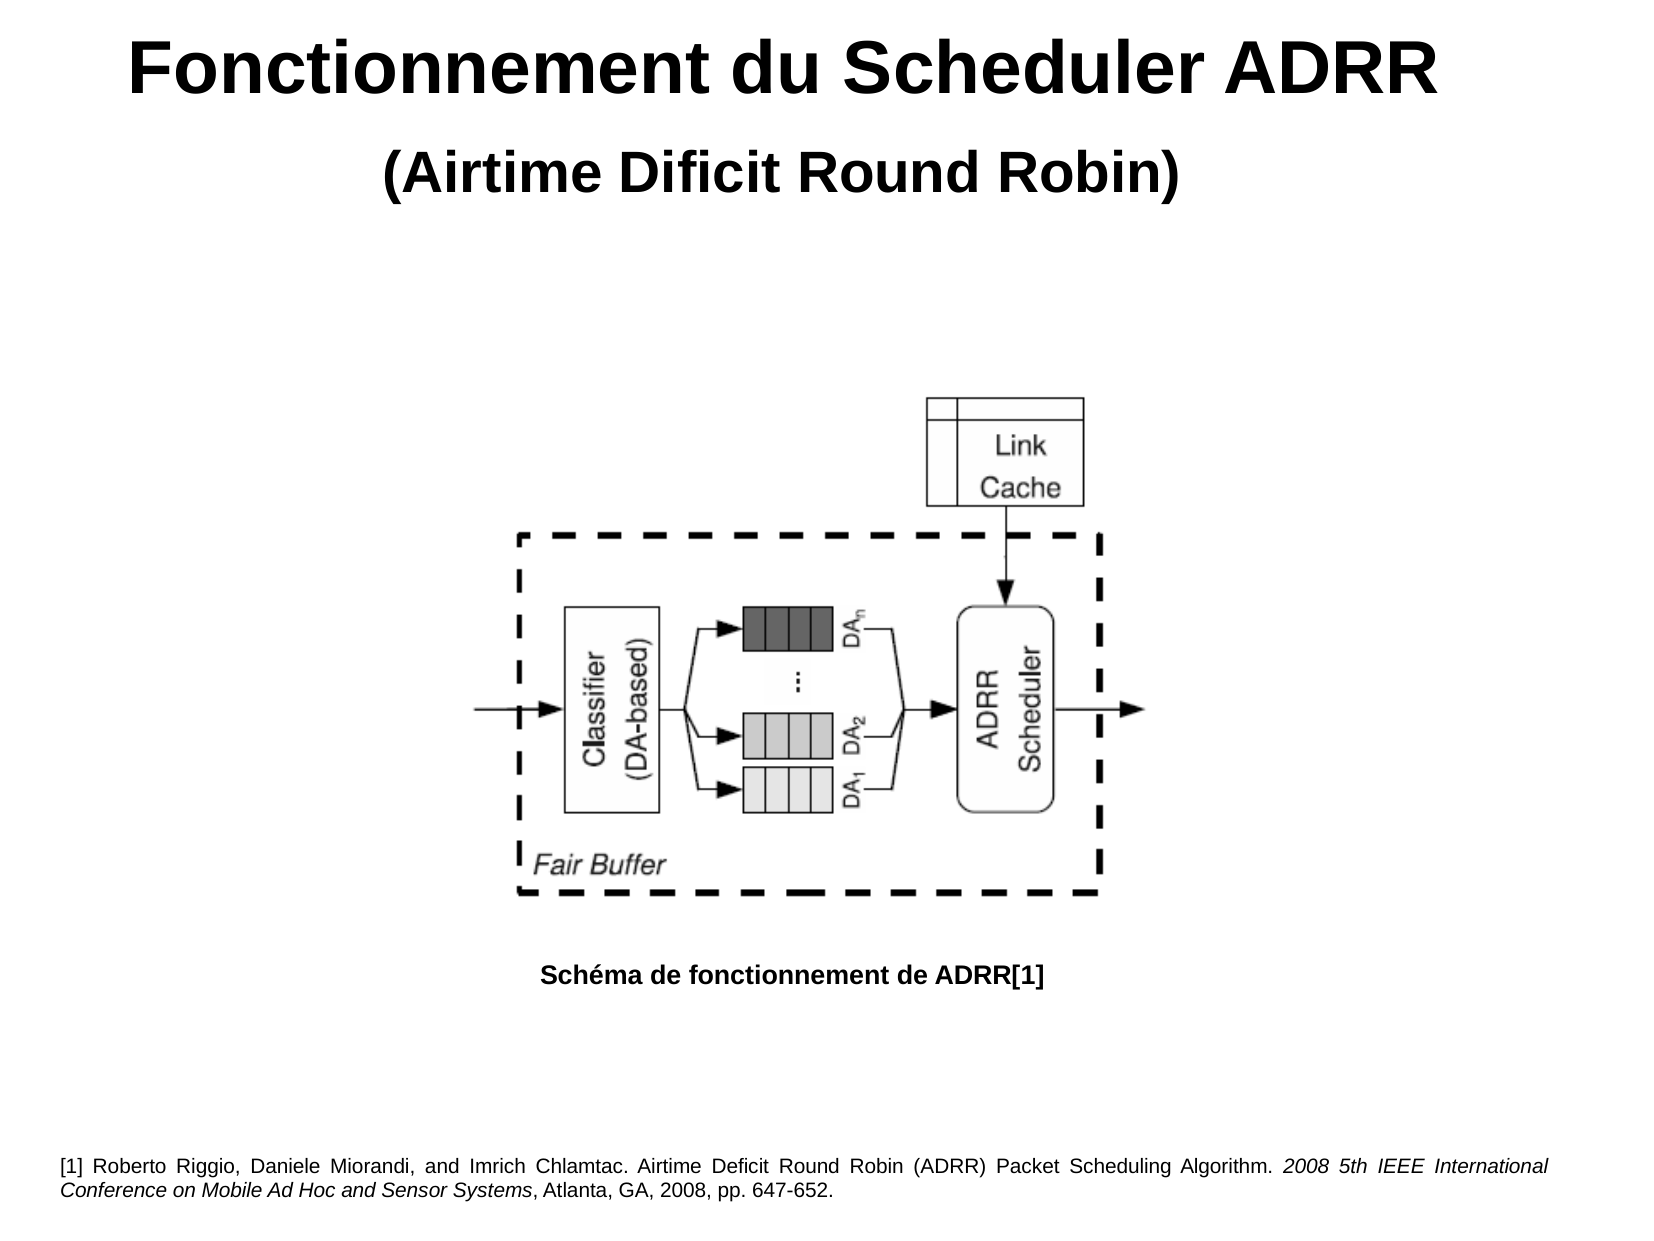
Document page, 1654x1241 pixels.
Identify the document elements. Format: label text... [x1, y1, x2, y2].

title Fonctionnement du Scheduler ADRR (Airtime Dificit Round Robin) [60, 15, 1531, 223]
list Schéma de fonctionnement de ADRR[1] [540, 960, 1171, 991]
list [1] Roberto Riggio, Daniele Miorandi, and Imrich Chlamtac. Airtime Deficit Round Robin (ADRR) Packet Scheduling Algorithm. 2008 5th IEEE International Conference on Mobile Ad Hoc and Sensor Systems, Atlanta, GA, 2008, pp. 647-652. [60, 1155, 1549, 1220]
picture [465, 374, 1169, 916]
